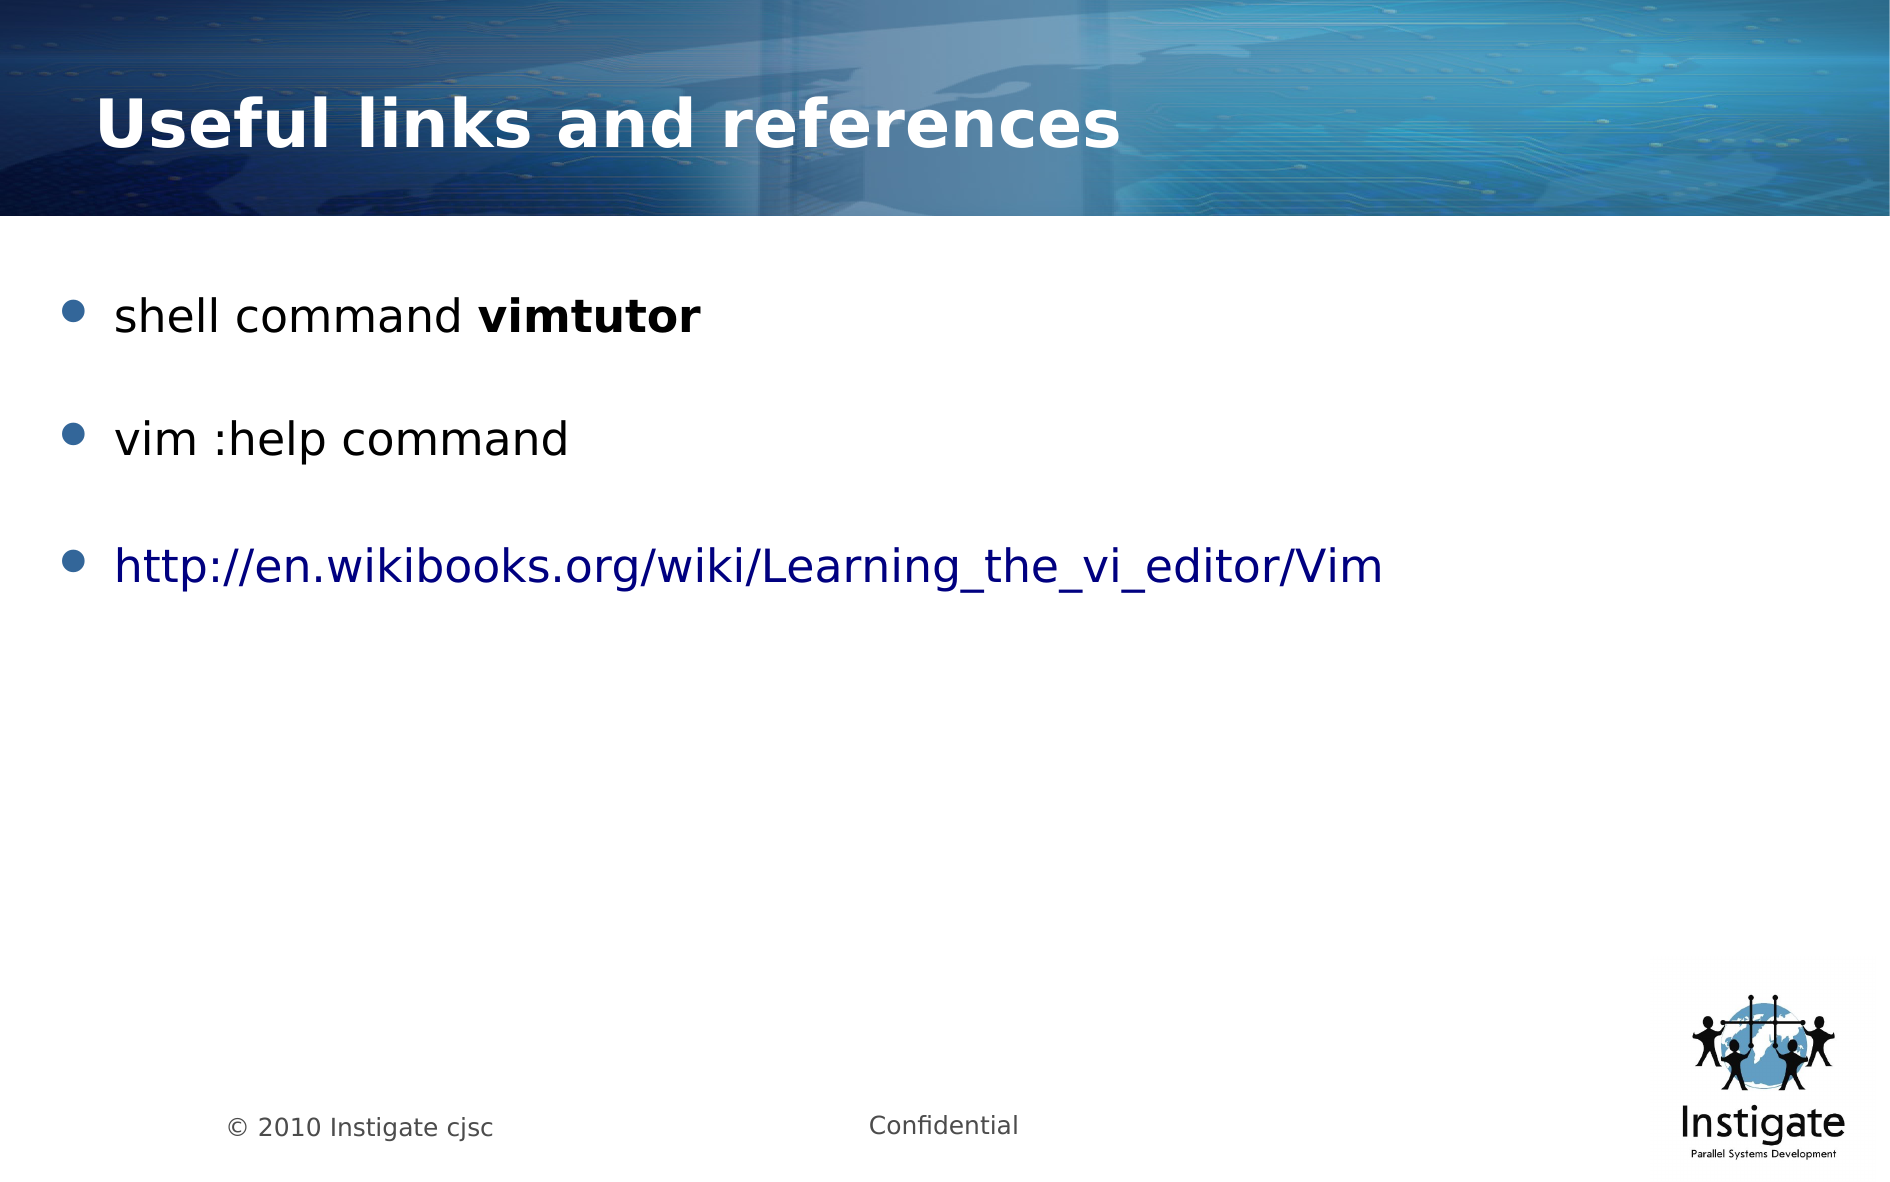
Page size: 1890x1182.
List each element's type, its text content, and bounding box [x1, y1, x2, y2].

title Useful links and references [94, 54, 1793, 210]
picture [0, 0, 1890, 216]
picture [1650, 956, 1876, 1182]
list shell command vimtutor vim :help command http://en.wikibooks.org/wiki/Learning_the_vi_editor/Vim [59, 236, 1831, 1001]
